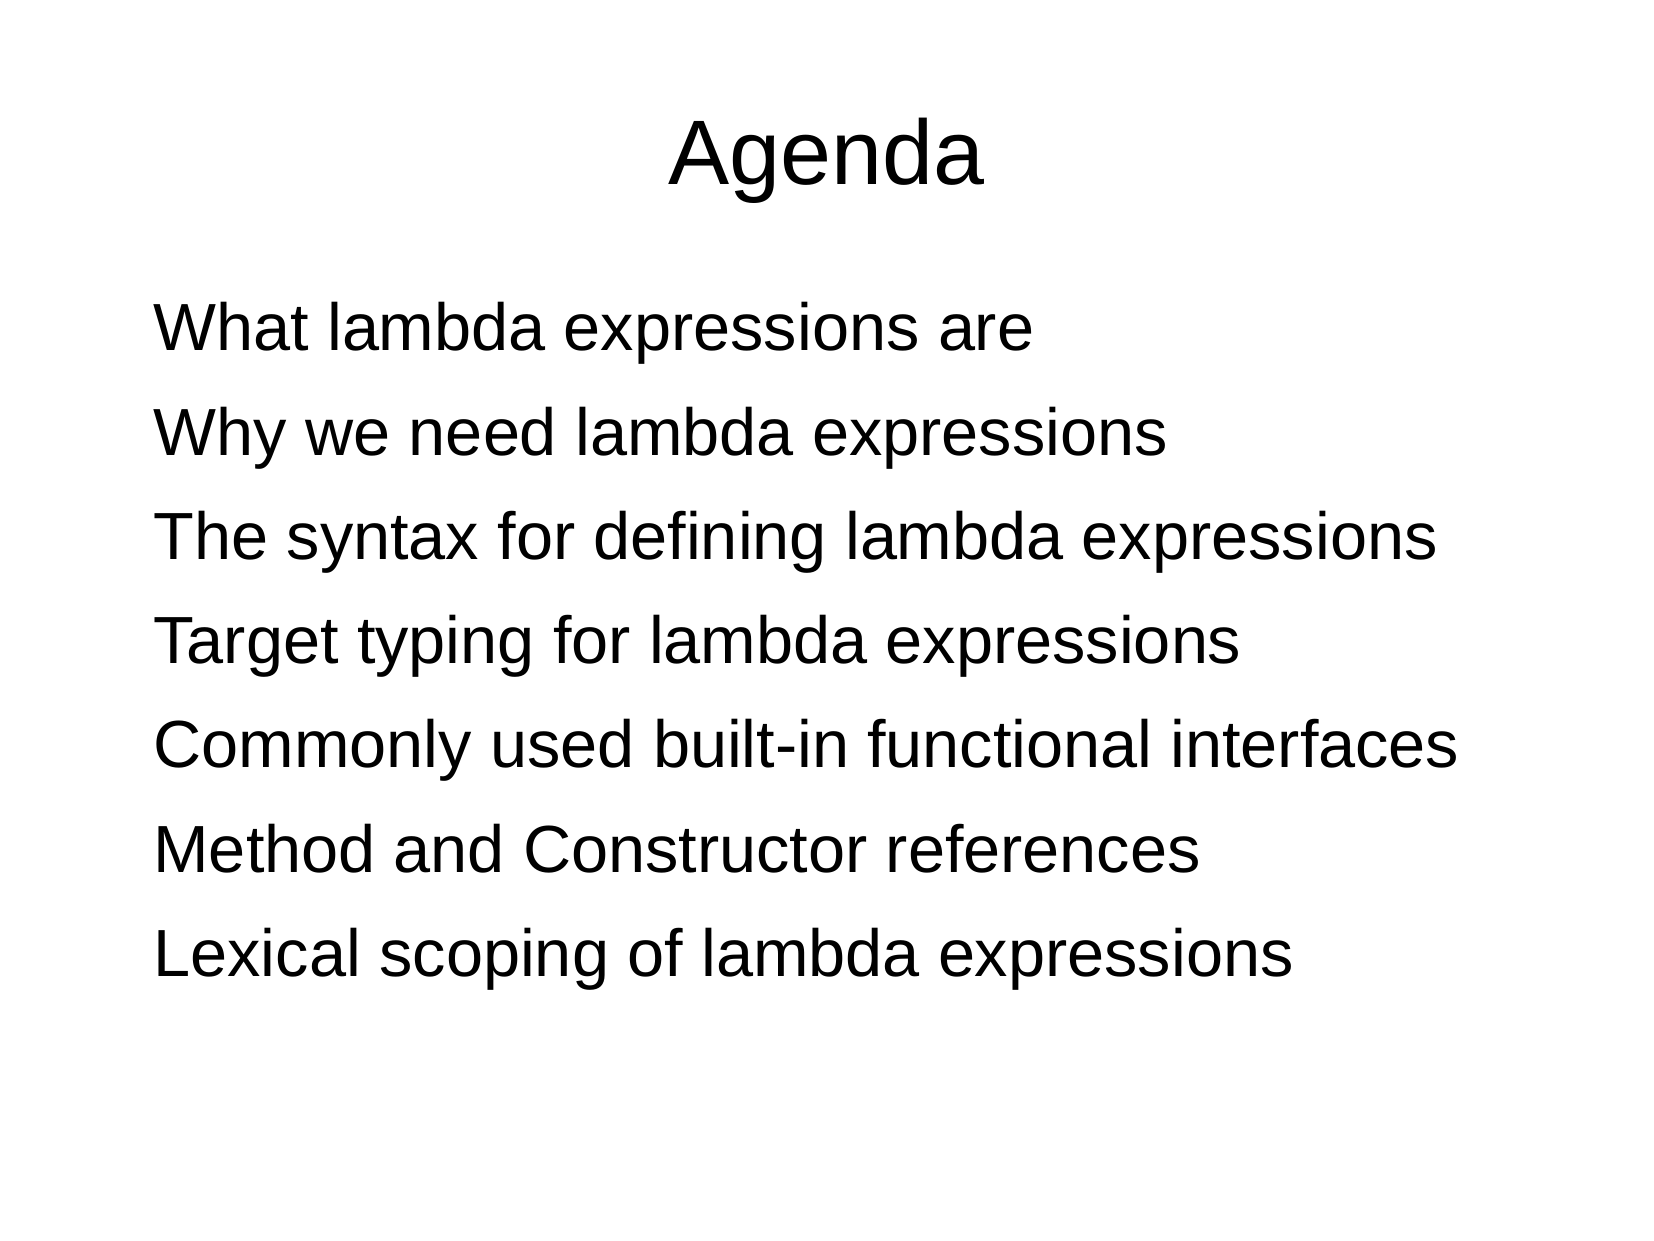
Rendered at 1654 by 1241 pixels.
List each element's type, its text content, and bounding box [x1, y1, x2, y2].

title Agenda [82, 49, 1571, 257]
list What lambda expressions are Why we need lambda expressions The syntax for defining lambda expressions Target typing for lambda expressions Commonly used built-in functional interfaces Method and Constructor references Lexical scoping of lambda expressions [82, 290, 1571, 1010]
